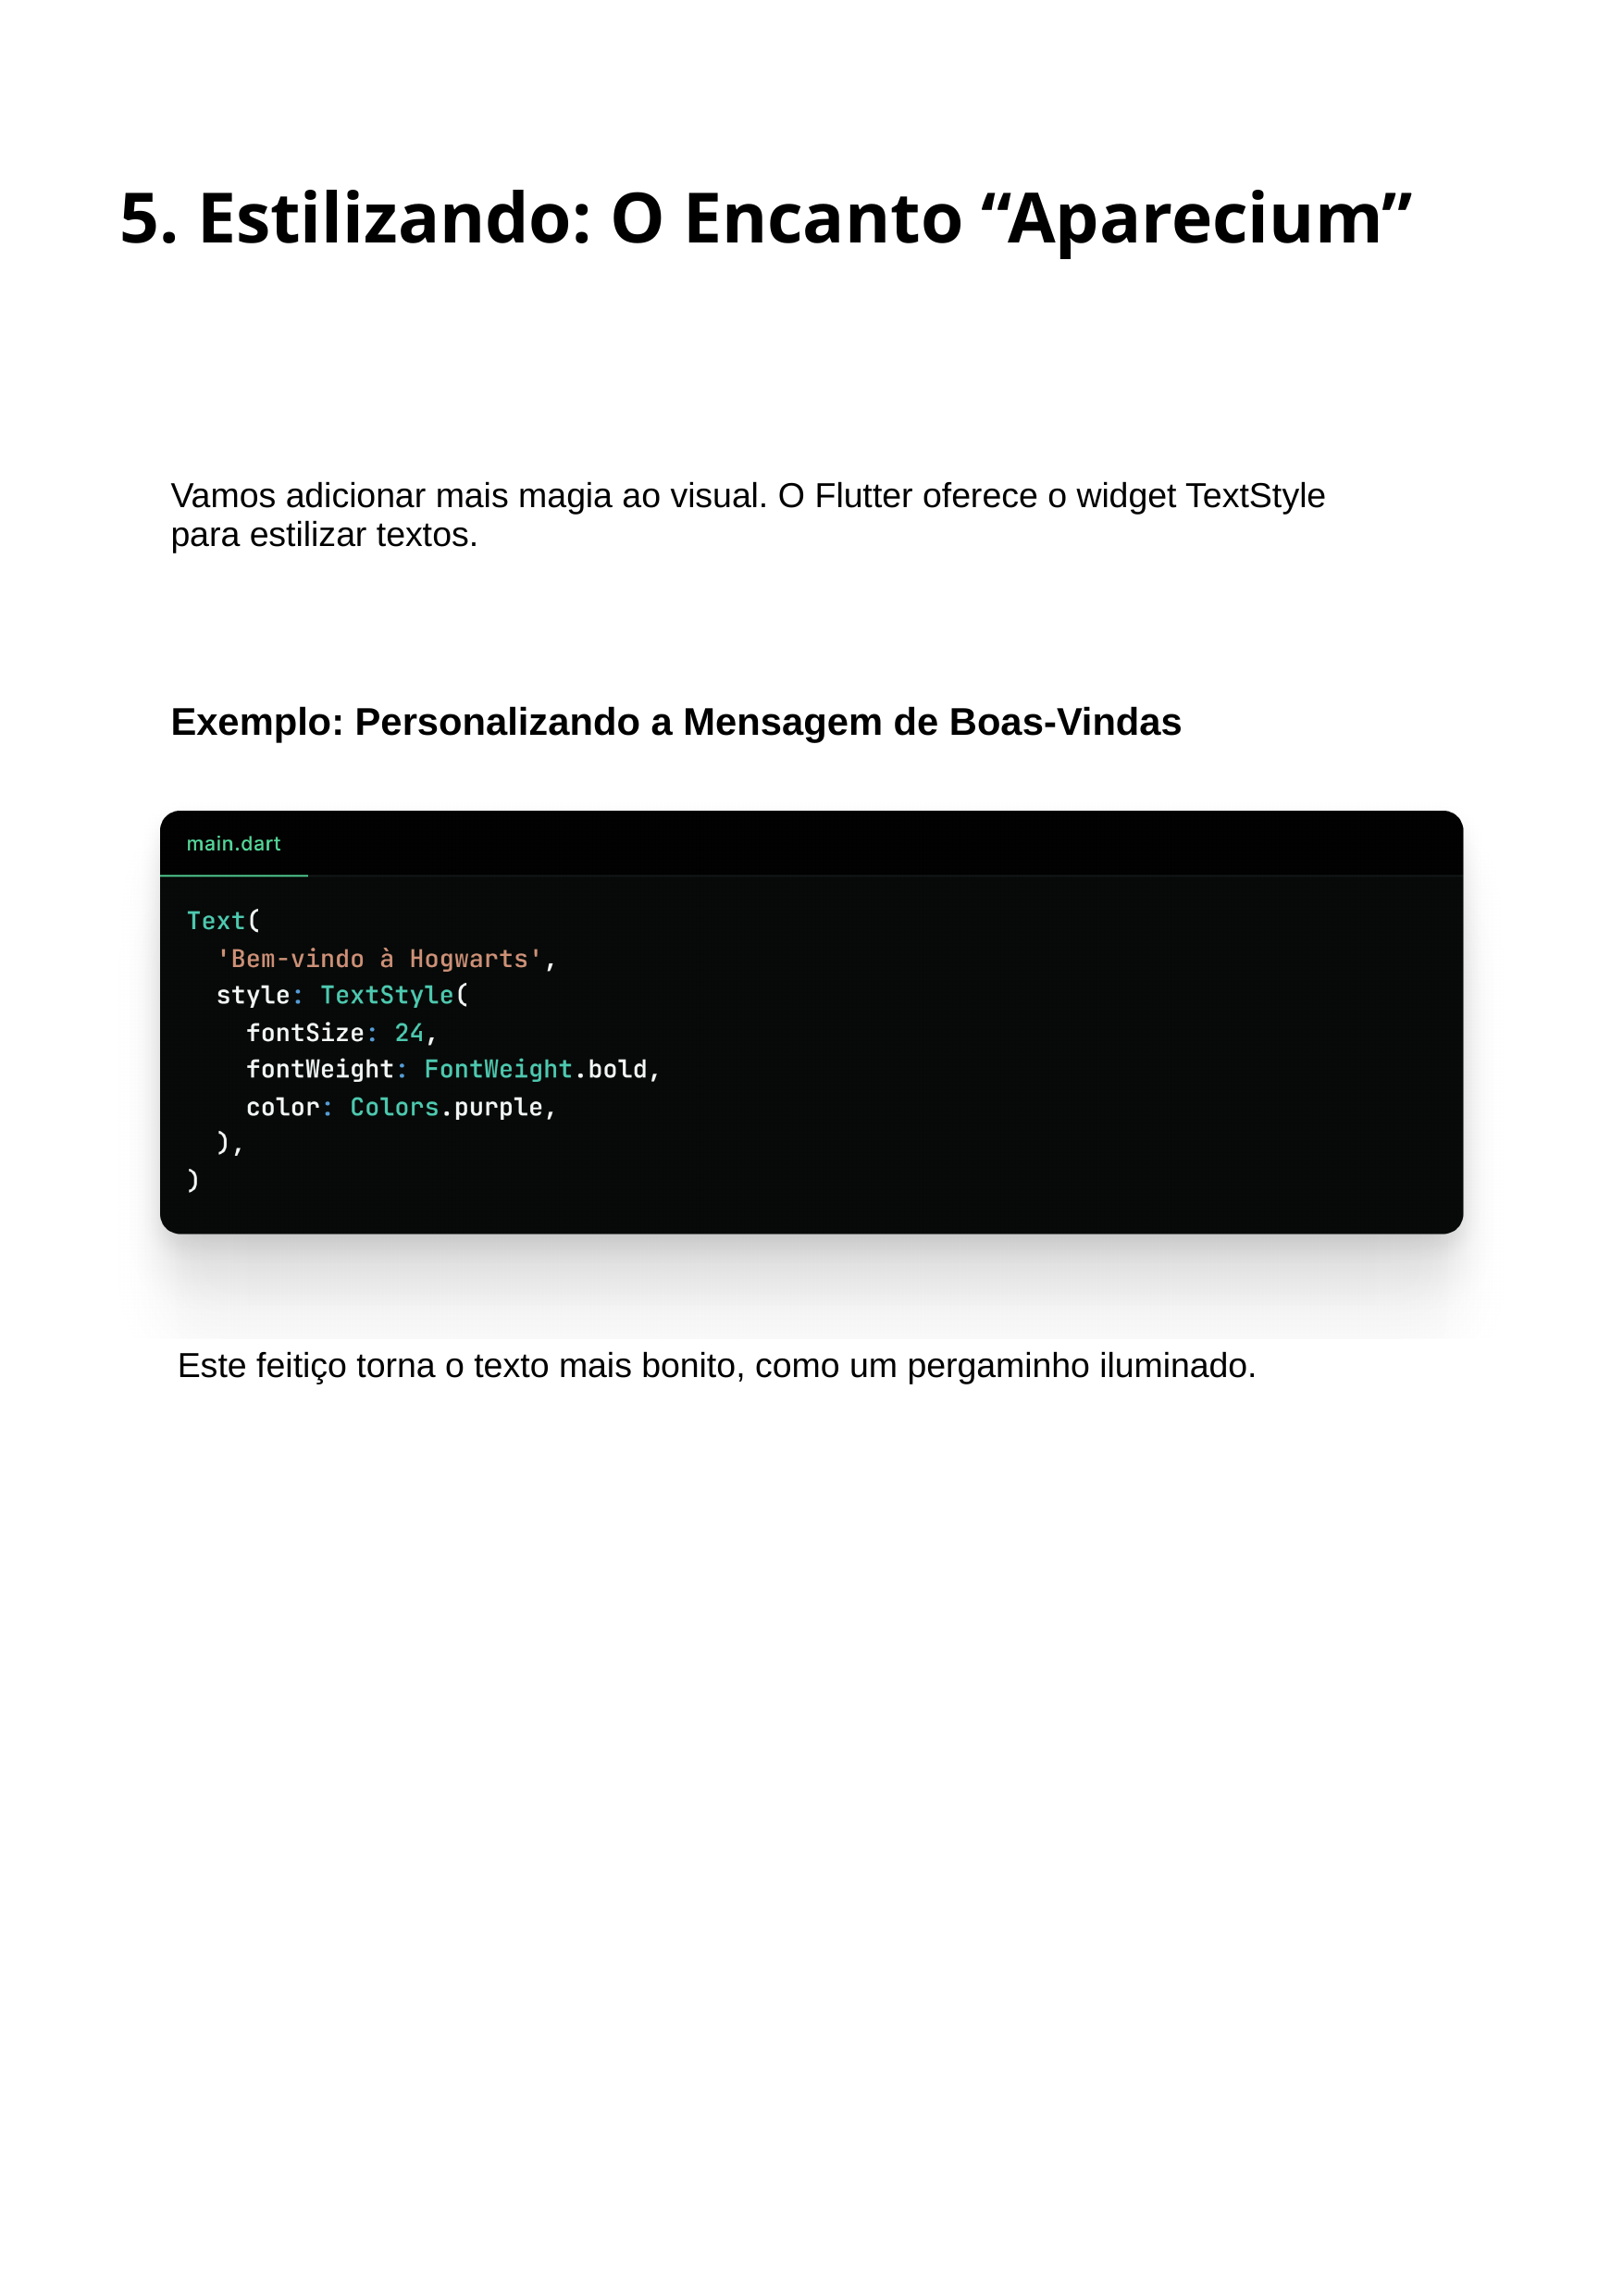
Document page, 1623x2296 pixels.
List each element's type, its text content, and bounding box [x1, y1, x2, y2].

text_box 5. Estilizando: O Encanto “Aparecium” [105, 161, 1530, 438]
picture [55, 705, 1568, 1339]
text_box Este feitiço torna o texto mais bonito, como um pergaminho iluminado. [164, 1339, 1448, 1471]
text_box Vamos adicionar mais magia ao visual. O Flutter oferece o widget TextStyle para estilizar textos. Exemplo: Personalizando a Mensagem de Boas-Vindas [156, 468, 1415, 705]
